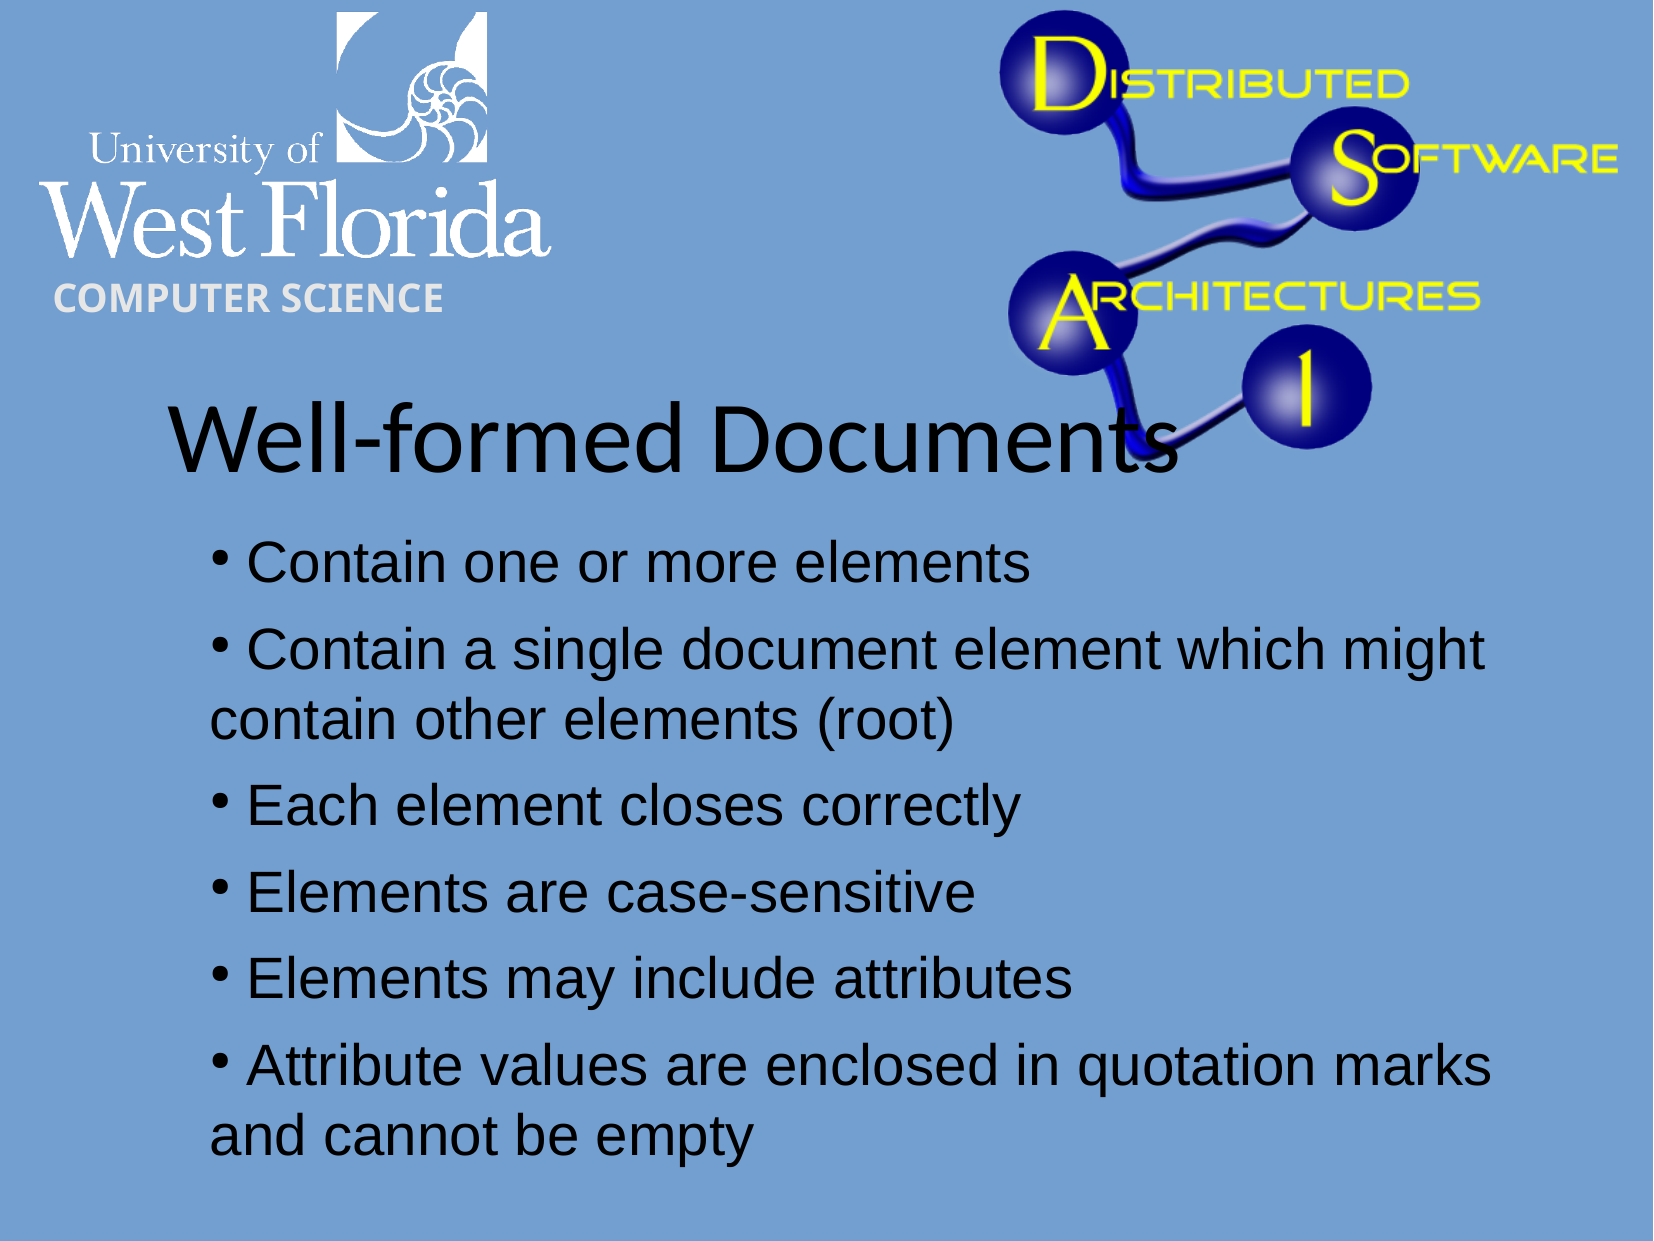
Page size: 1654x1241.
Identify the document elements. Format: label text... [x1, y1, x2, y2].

list Contain one or more elements Contain a single document element which might contain other elements (root) Each element closes correctly Elements are case-sensitive Elements may include attributes Attribute values are enclosed in quotation marks and cannot be empty [195, 516, 1546, 1186]
picture [37, 0, 559, 262]
title Well-formed Documents [0, 359, 1351, 504]
text_box COMPUTER SCIENCE [37, 262, 563, 325]
picture [910, 0, 1654, 506]
